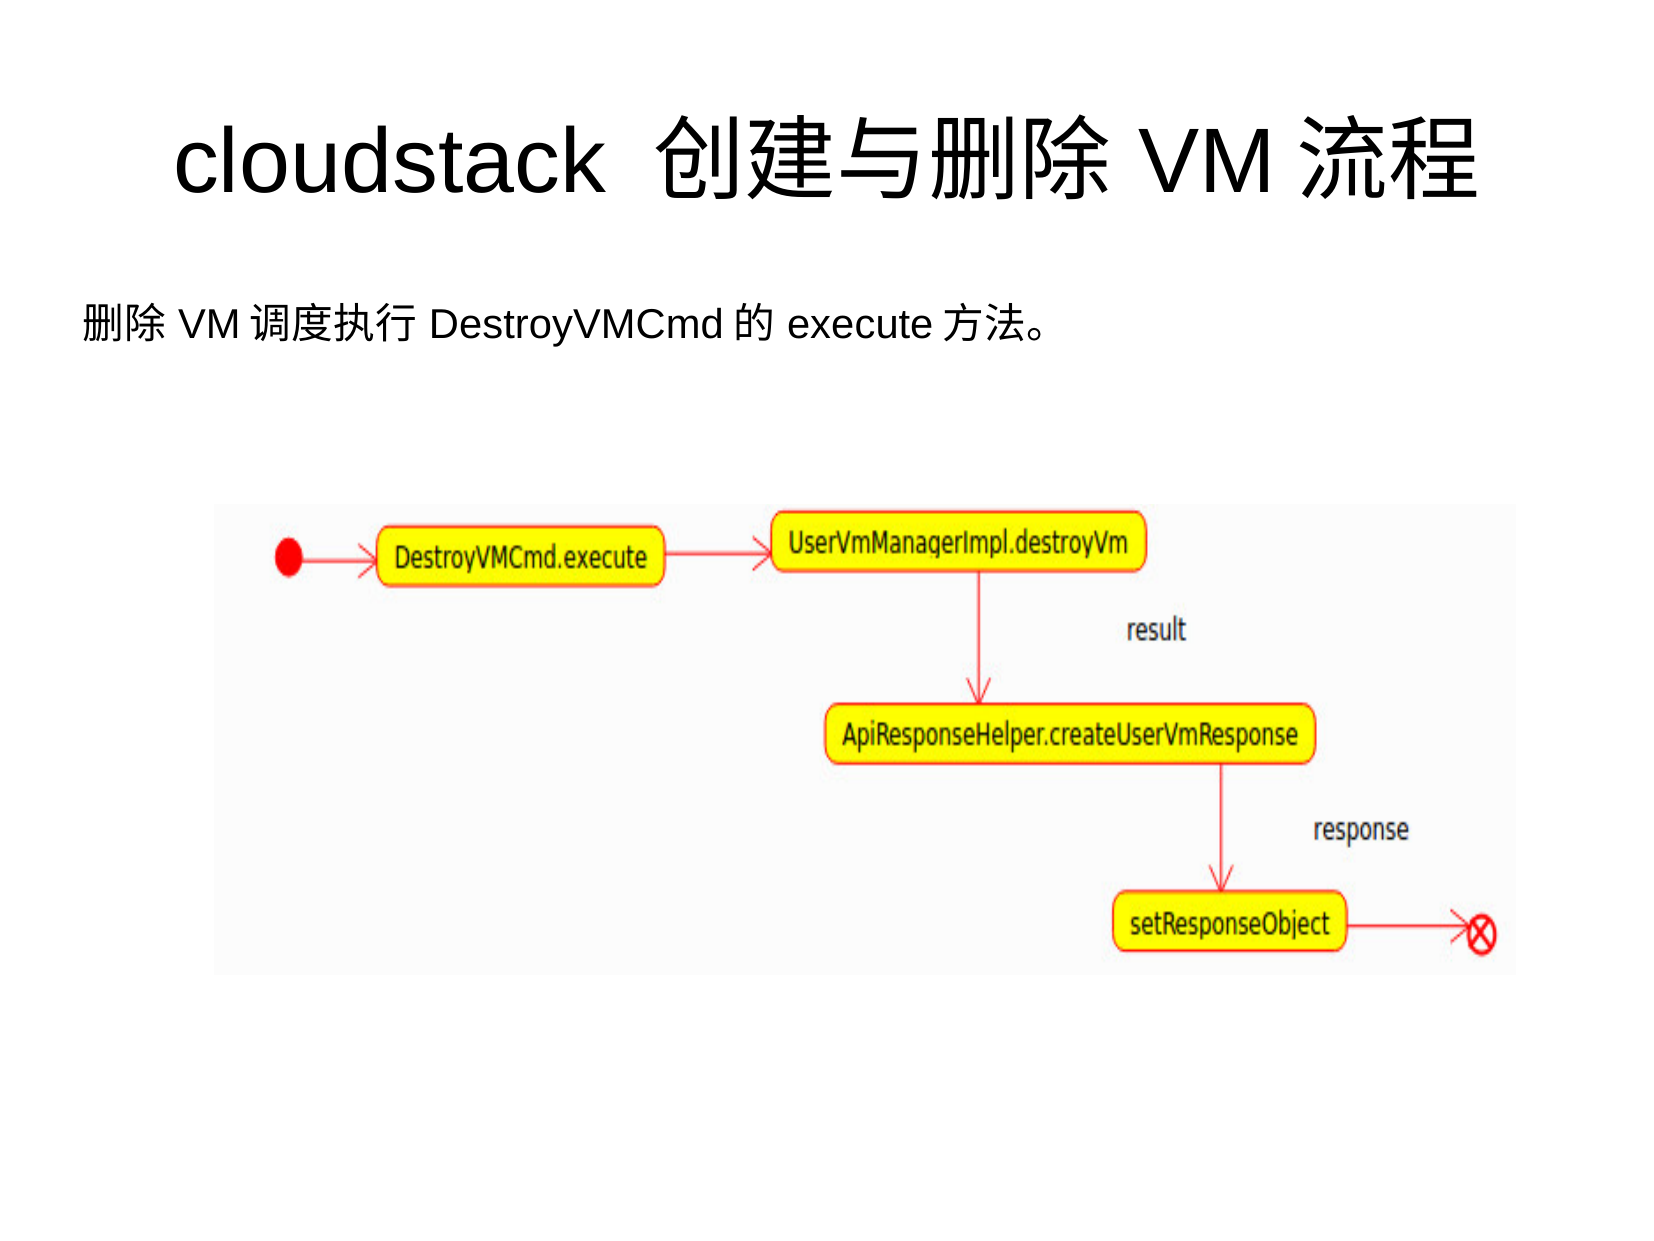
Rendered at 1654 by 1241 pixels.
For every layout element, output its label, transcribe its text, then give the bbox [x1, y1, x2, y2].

title cloudstack 创建与删除VM流程 [82, 49, 1571, 257]
picture [214, 504, 1516, 976]
list 删除VM调度执行DestroyVMCmd的execute方法。 [82, 290, 1571, 1010]
